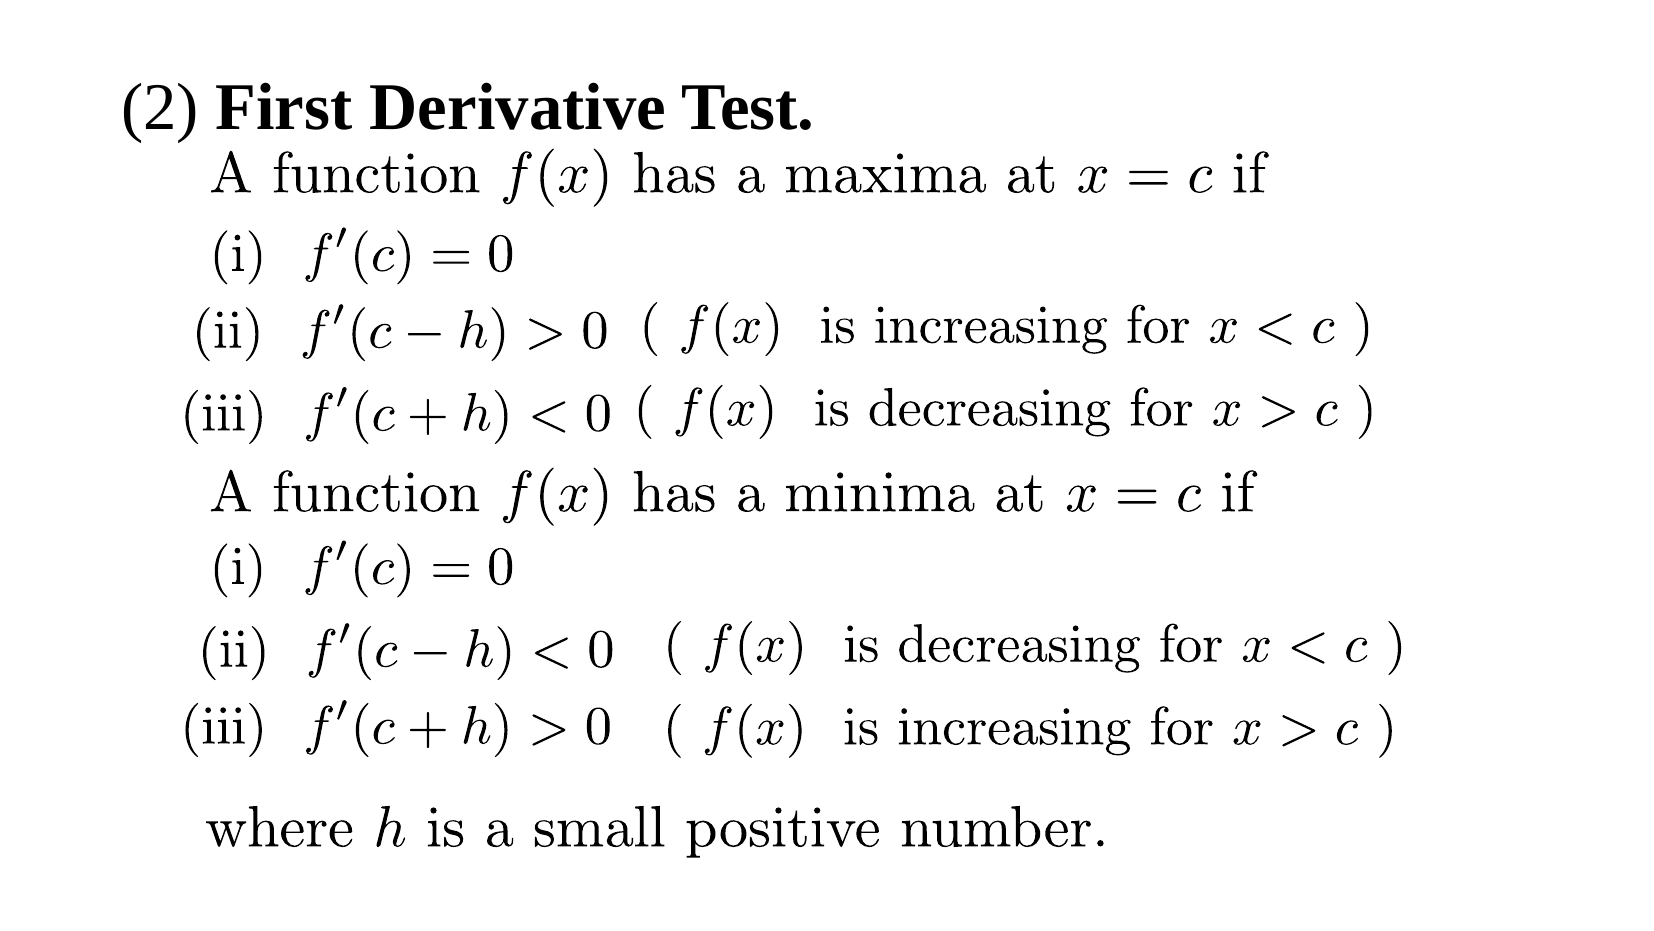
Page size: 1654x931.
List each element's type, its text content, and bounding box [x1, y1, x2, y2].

text_box [665, 703, 1392, 758]
text_box [641, 302, 1369, 357]
title (2) First Derivative Test. [47, 37, 1595, 898]
text_box [212, 540, 513, 598]
text_box [211, 148, 1269, 207]
text_box [665, 565, 1402, 676]
text_box [636, 384, 1372, 439]
text_box [212, 227, 513, 285]
text_box [200, 623, 613, 681]
text_box [194, 304, 607, 362]
text_box [182, 386, 610, 444]
text_box [210, 467, 1258, 526]
text_box [206, 805, 1104, 858]
text_box [182, 700, 610, 758]
